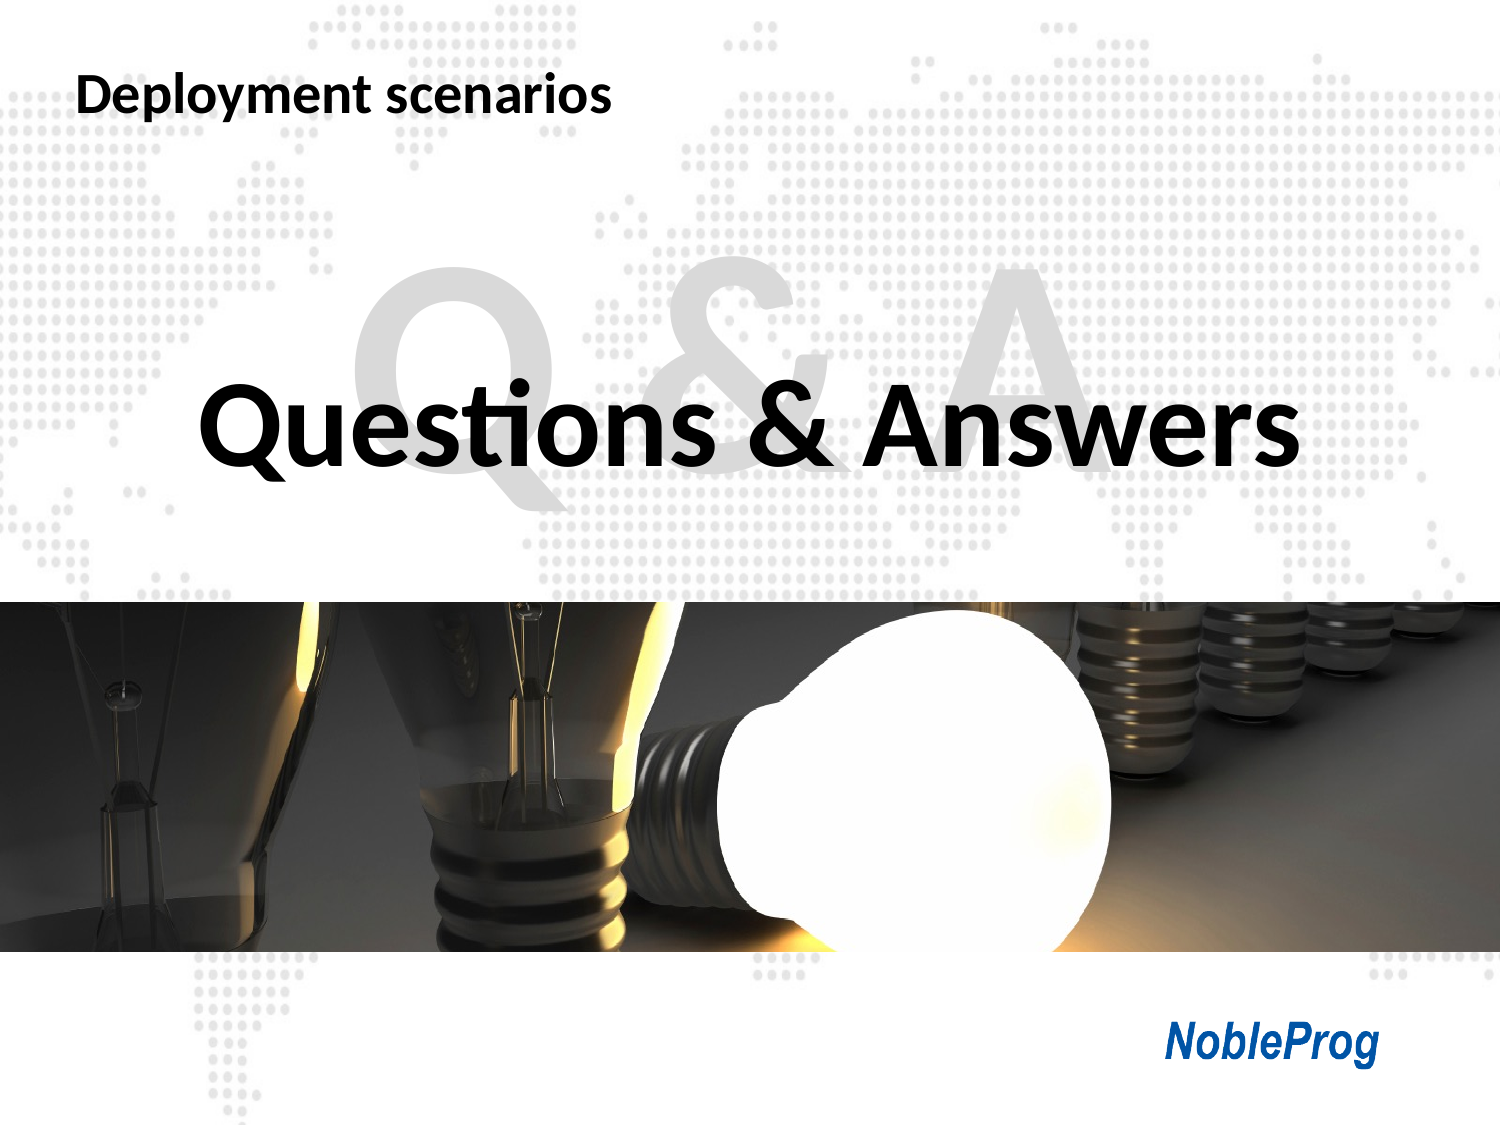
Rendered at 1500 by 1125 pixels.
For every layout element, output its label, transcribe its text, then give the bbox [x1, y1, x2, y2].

text_box Deployment scenarios [75, 55, 1425, 127]
text_box Questions & Answers [75, 340, 1425, 492]
picture [0, 0, 1500, 1125]
